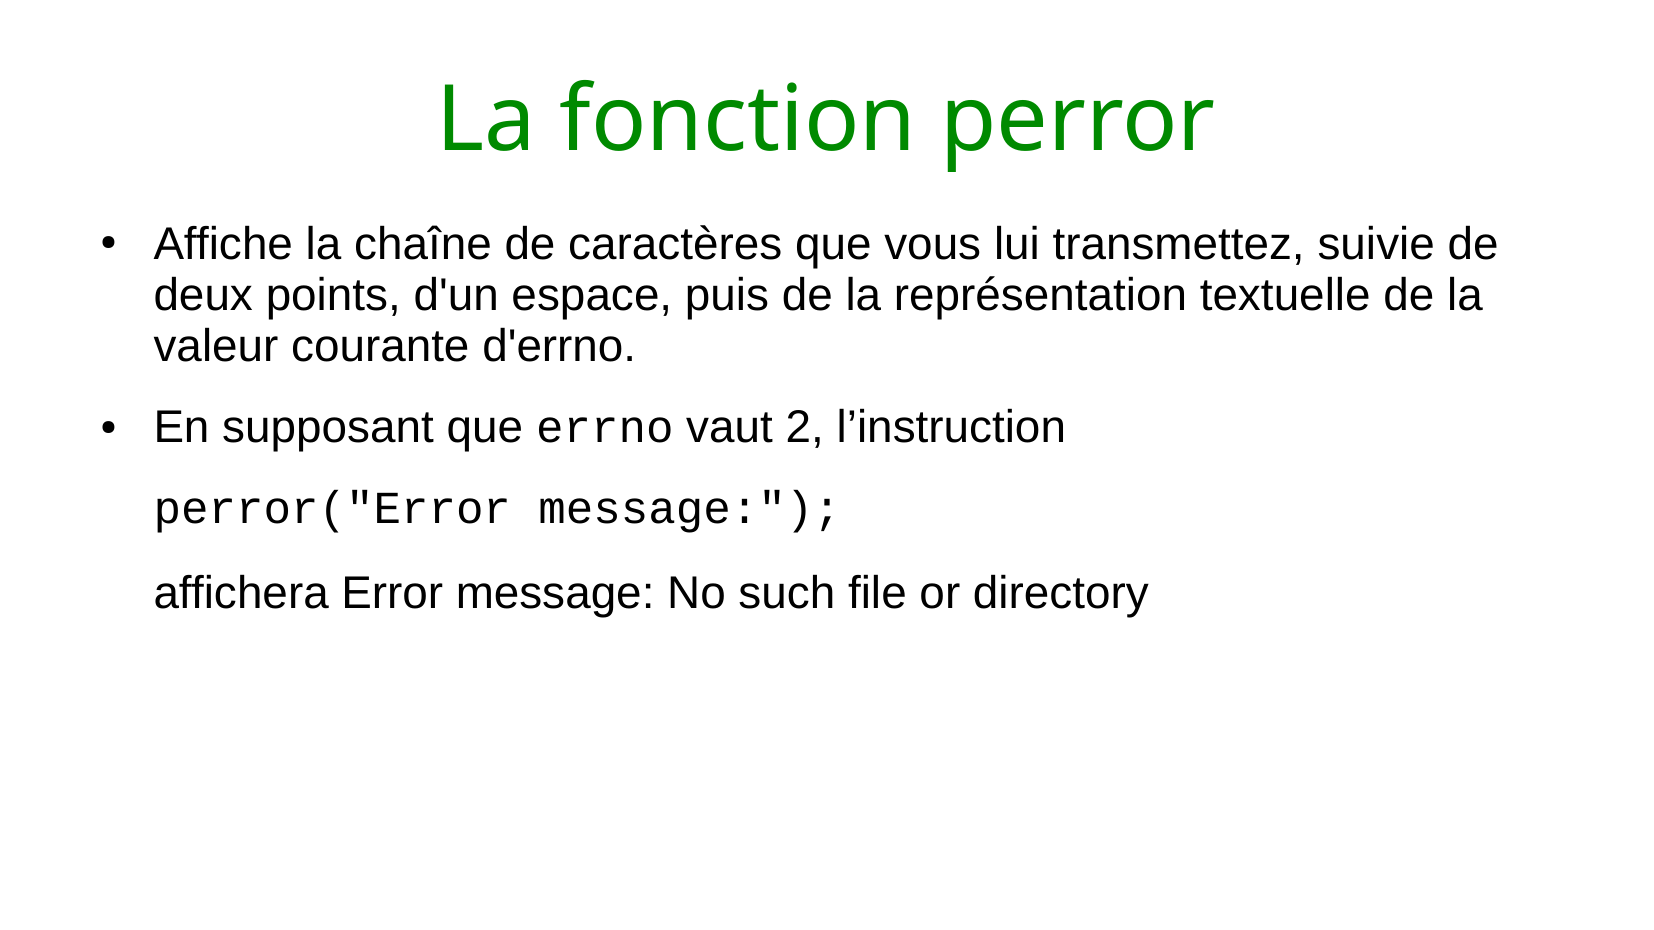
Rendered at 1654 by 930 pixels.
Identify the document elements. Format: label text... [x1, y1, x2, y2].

title La fonction perror [82, 37, 1571, 193]
list Affiche la chaîne de caractères que vous lui transmettez, suivie de deux points, d'un espace, puis de la représentation textuelle de la valeur courante d'errno. En supposant que errno vaut 2, l’instruction perror("Error message:"); affichera Error message: No such file or directory [82, 217, 1571, 757]
